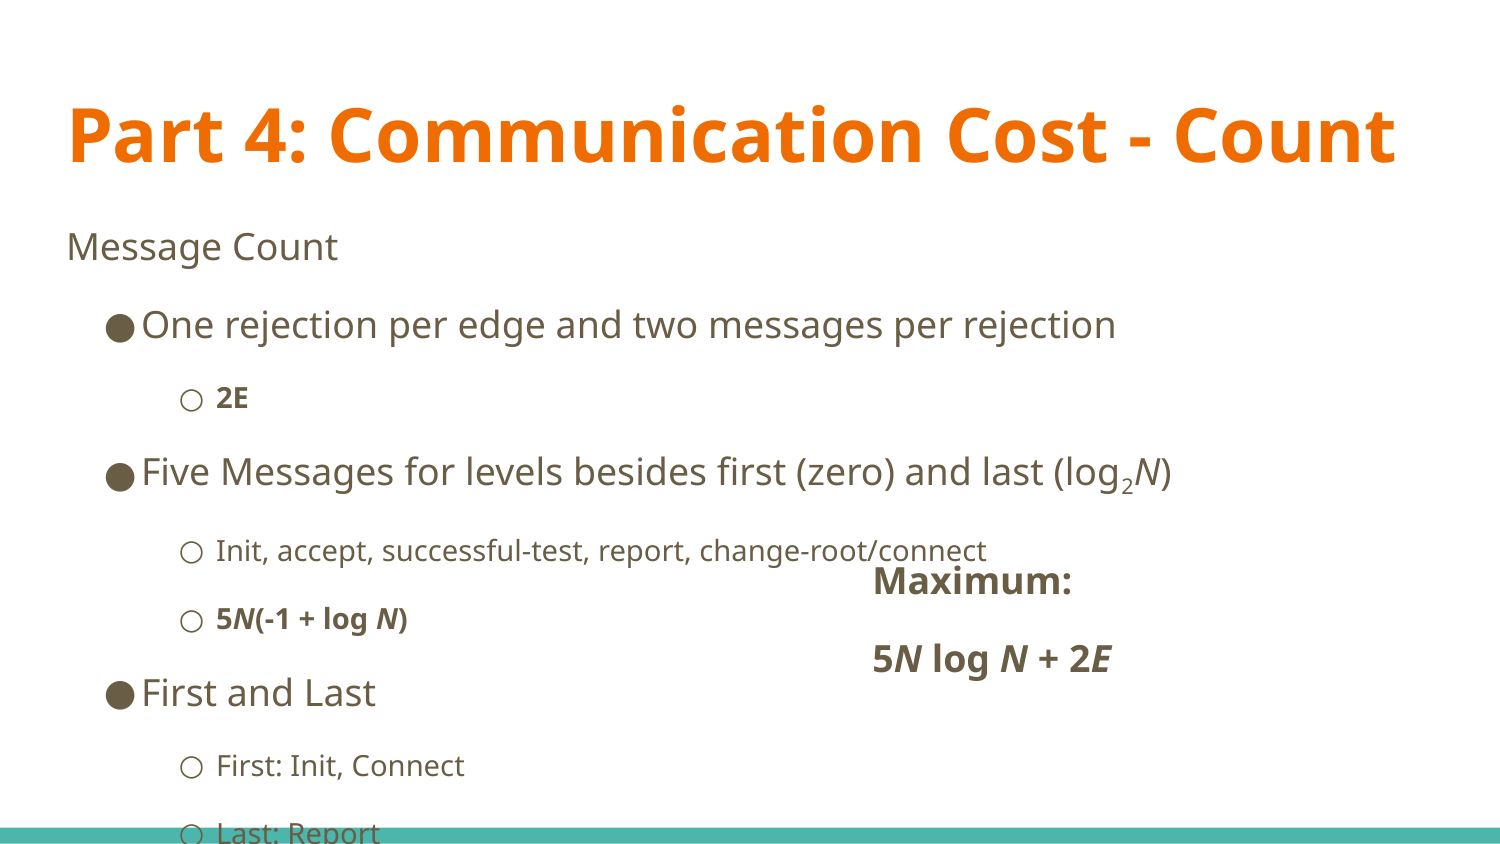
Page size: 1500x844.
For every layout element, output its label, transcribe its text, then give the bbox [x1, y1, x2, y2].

title Part 4: Communication Cost - Count [51, 72, 1449, 189]
list Maximum: 5N log N + 2E [857, 541, 1273, 696]
list Message Count One rejection per edge and two messages per rejection 2E Five Messages for levels besides first (zero) and last (log2N) Init, accept, successful-test, report, change-root/connect 5N(-1 + log N) First and Last First: Init, Connect Last: Report Both less than 5, so call it 5 for simplicity [51, 207, 1449, 750]
